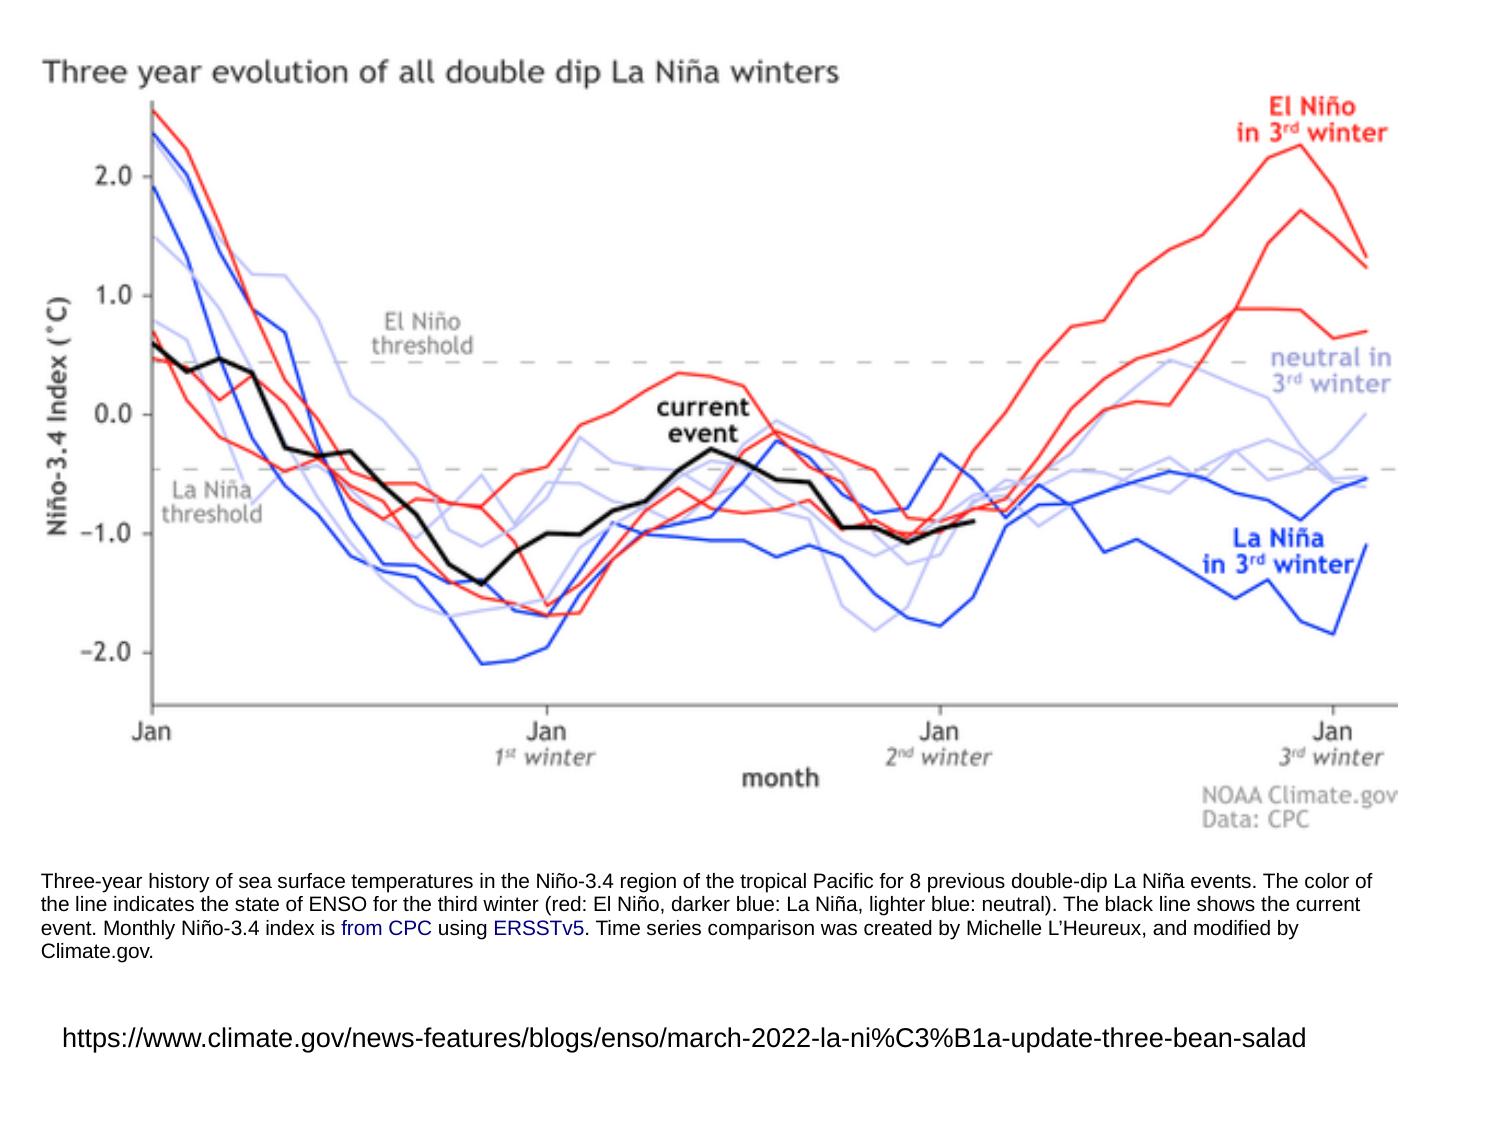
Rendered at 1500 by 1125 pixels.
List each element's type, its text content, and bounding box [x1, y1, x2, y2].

picture [41, 53, 1398, 839]
text_box https://www.climate.gov/news-features/blogs/enso/march-2022-la-ni%C3%B1a-update-three-bean-salad [47, 1015, 1394, 1061]
text_box Three-year history of sea surface temperatures in the Niño-3.4 region of the tropical Pacific for 8 previous double-dip La Niña events. The color of the line indicates the state of ENSO for the third winter (red: El Niño, darker blue: La Niña, lighter blue: neutral). The black line shows the current event. Monthly Niño-3.4 index is from CPC using ERSSTv5. Time series comparison was created by Michelle L’Heureux, and modified by Climate.gov. [26, 862, 1418, 971]
